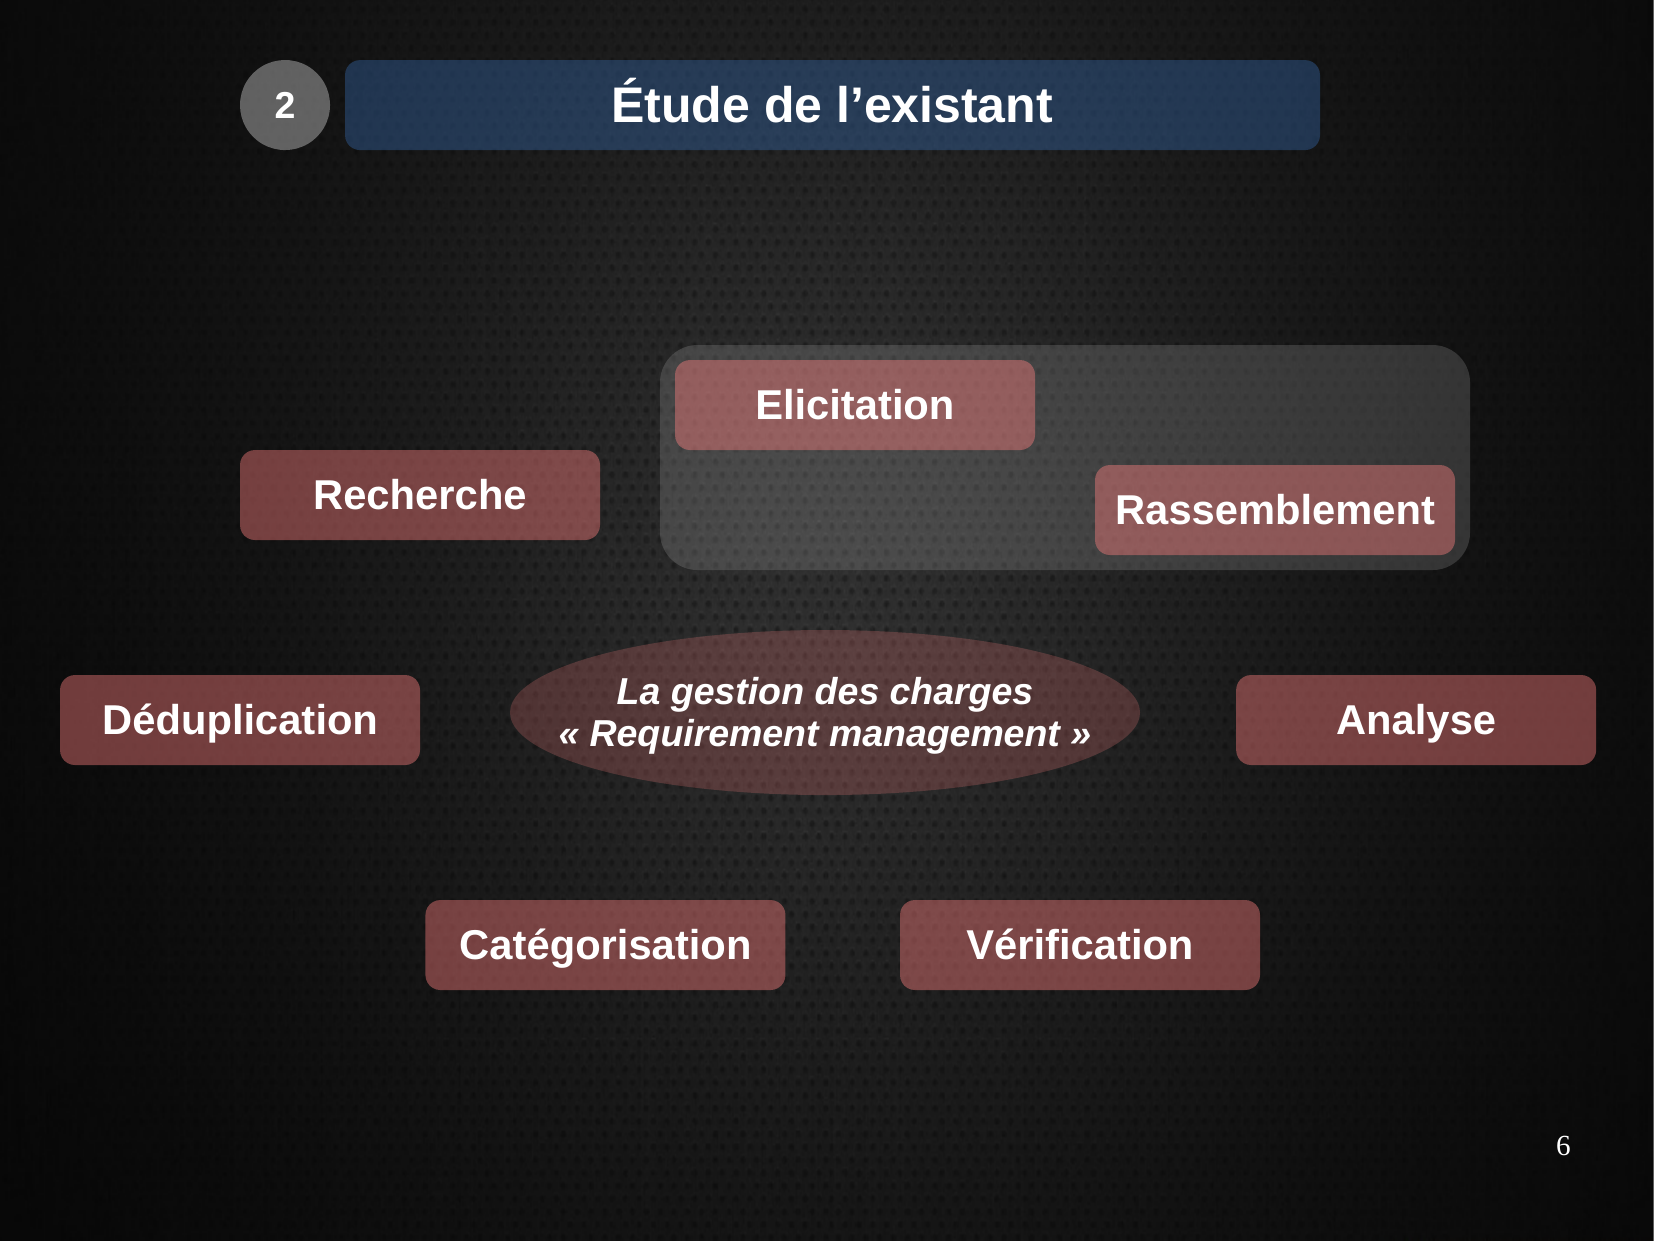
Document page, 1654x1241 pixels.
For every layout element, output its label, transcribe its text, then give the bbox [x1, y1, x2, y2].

text_box [660, 345, 1471, 571]
text_box Vérification [900, 900, 1261, 991]
text_box 2 [240, 60, 331, 151]
text_box Étude de l’existant [345, 60, 1321, 151]
text_box Catégorisation [425, 900, 786, 991]
text_box La gestion des charges « Requirement management » [510, 630, 1141, 796]
text_box Recherche [240, 450, 601, 541]
text_box Elicitation [675, 360, 1036, 451]
text_box Rassemblement [1095, 465, 1456, 556]
text_box Analyse [1236, 675, 1597, 766]
picture [0, 0, 1654, 1241]
text_box Déduplication [60, 675, 421, 766]
